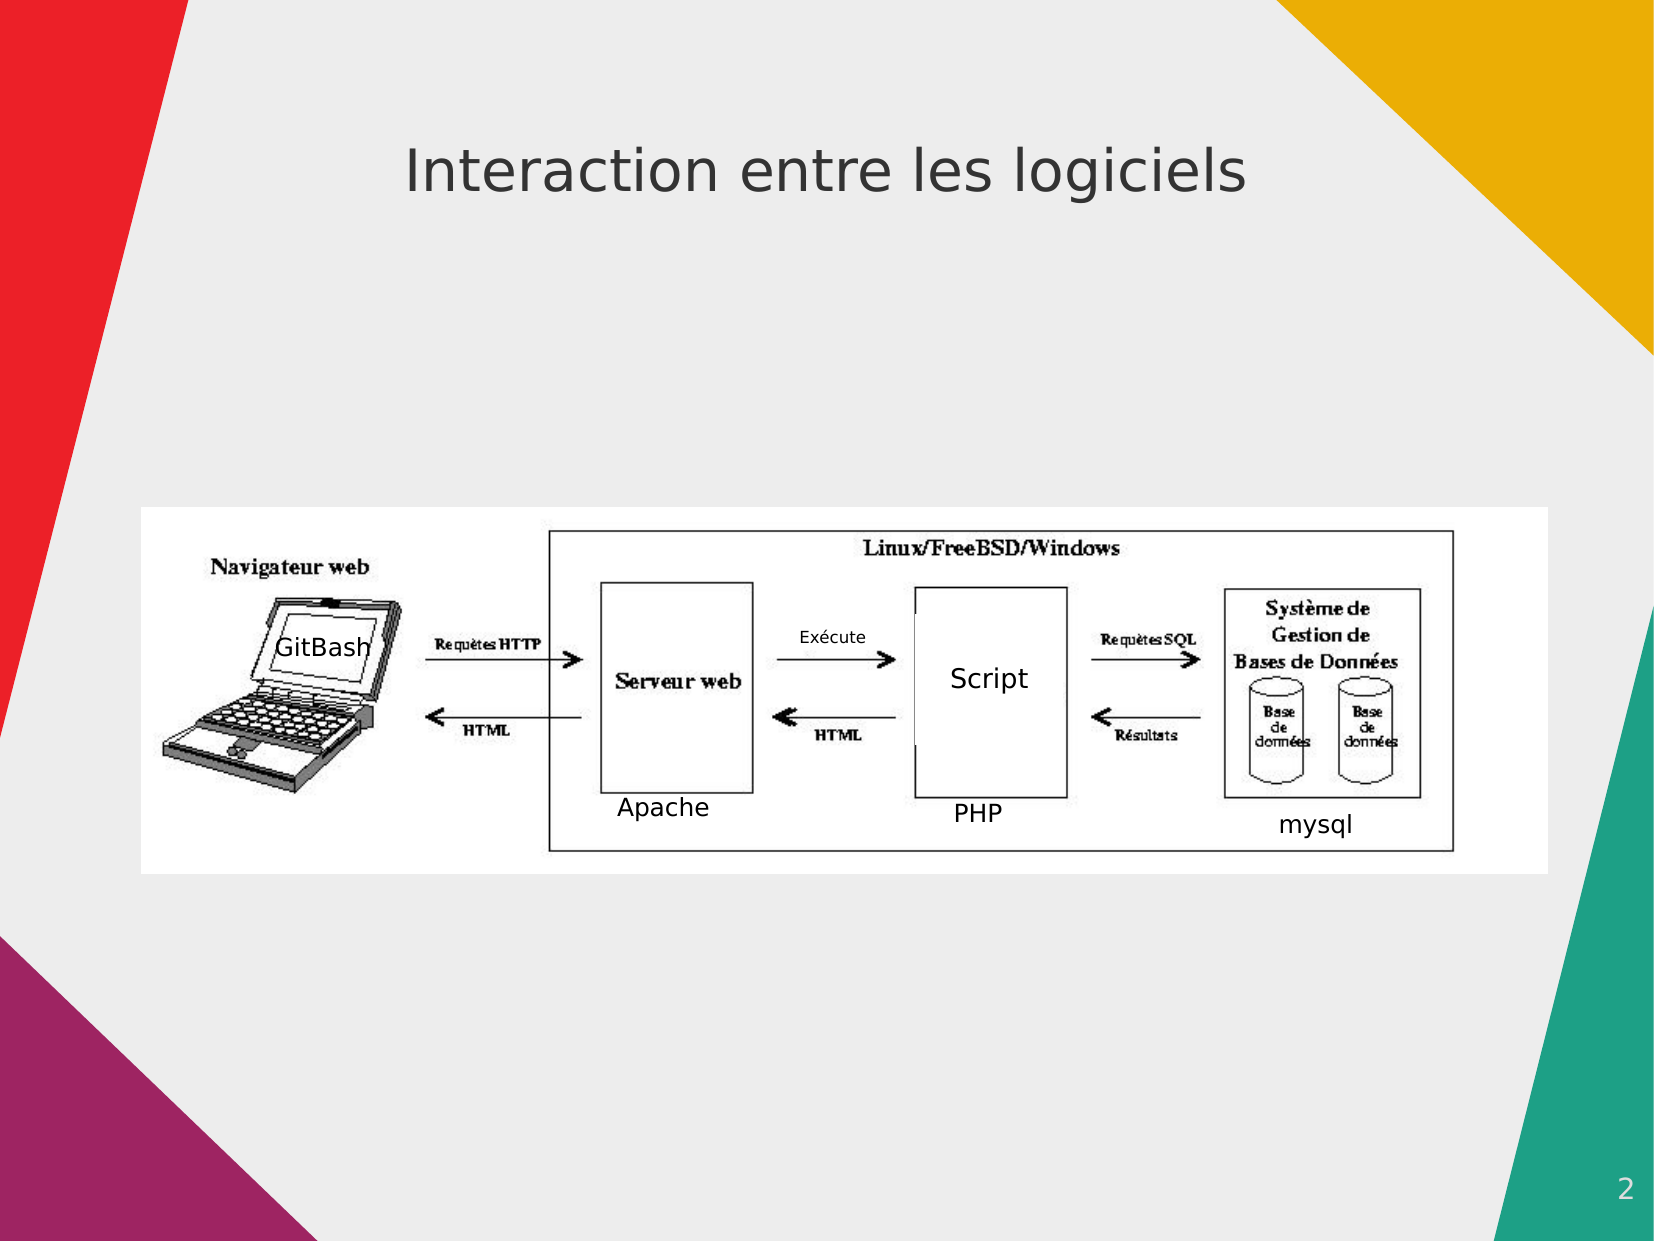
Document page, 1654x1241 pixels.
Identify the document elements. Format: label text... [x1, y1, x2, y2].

text_box Apache [602, 785, 756, 858]
title Interaction entre les logiciels [114, 73, 1539, 271]
text_box GitBash [259, 625, 390, 728]
text_box Exécute [767, 625, 898, 650]
text_box PHP [938, 791, 1018, 835]
text_box Script [915, 614, 1063, 745]
picture [141, 507, 1548, 874]
text_box mysql [1263, 803, 1369, 847]
